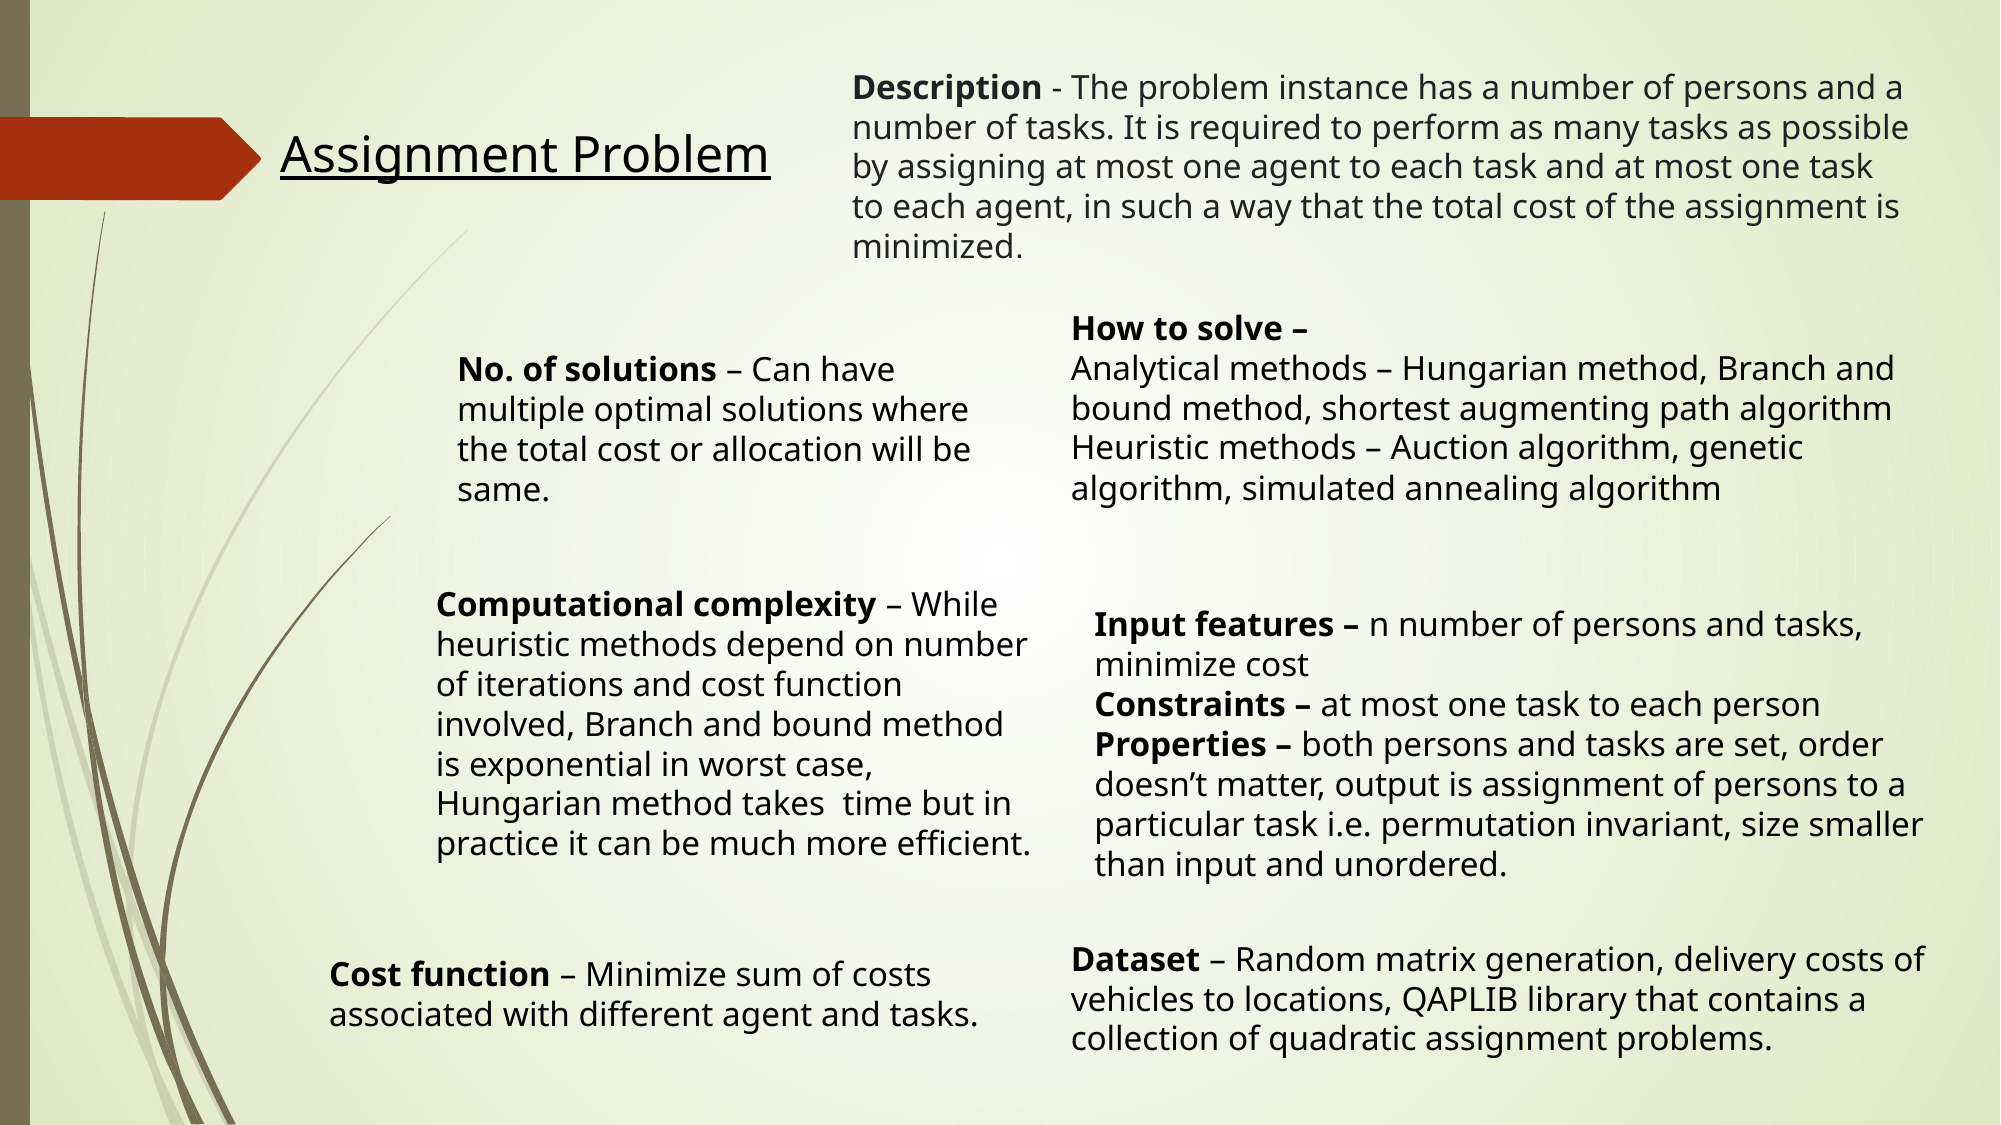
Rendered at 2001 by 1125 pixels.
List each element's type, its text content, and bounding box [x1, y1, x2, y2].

text_box No. of solutions – Can have multiple optimal solutions where the total cost or allocation will be same. [442, 341, 1032, 518]
text_box Input features – n number of persons and tasks, minimize cost Constraints – at most one task to each person Properties – both persons and tasks are set, order doesn’t matter, output is assignment of persons to a particular task i.e. permutation invariant, size smaller than input and unordered. [1079, 595, 1977, 894]
text_box Dataset – Random matrix generation, delivery costs of vehicles to locations, QAPLIB library that contains a collection of quadratic assignment problems. [1055, 930, 2000, 1067]
text_box Assignment Problem [265, 115, 836, 191]
text_box How to solve – Analytical methods – Hungarian method, Branch and bound method, shortest augmenting path algorithm Heuristic methods – Auction algorithm, genetic algorithm, simulated annealing algorithm [1055, 299, 1915, 557]
text_box Computational complexity – While heuristic methods depend on number of iterations and cost function involved, Branch and bound method is exponential in worst case, Hungarian method takes time but in practice it can be much more efficient. [420, 575, 1053, 914]
text_box Description - The problem instance has a number of persons and a number of tasks. It is required to perform as many tasks as possible by assigning at most one agent to each task and at most one task to each agent, in such a way that the total cost of the assignment is minimized. [836, 58, 1930, 276]
text_box Cost function – Minimize sum of costs associated with different agent and tasks. [314, 945, 1032, 1042]
